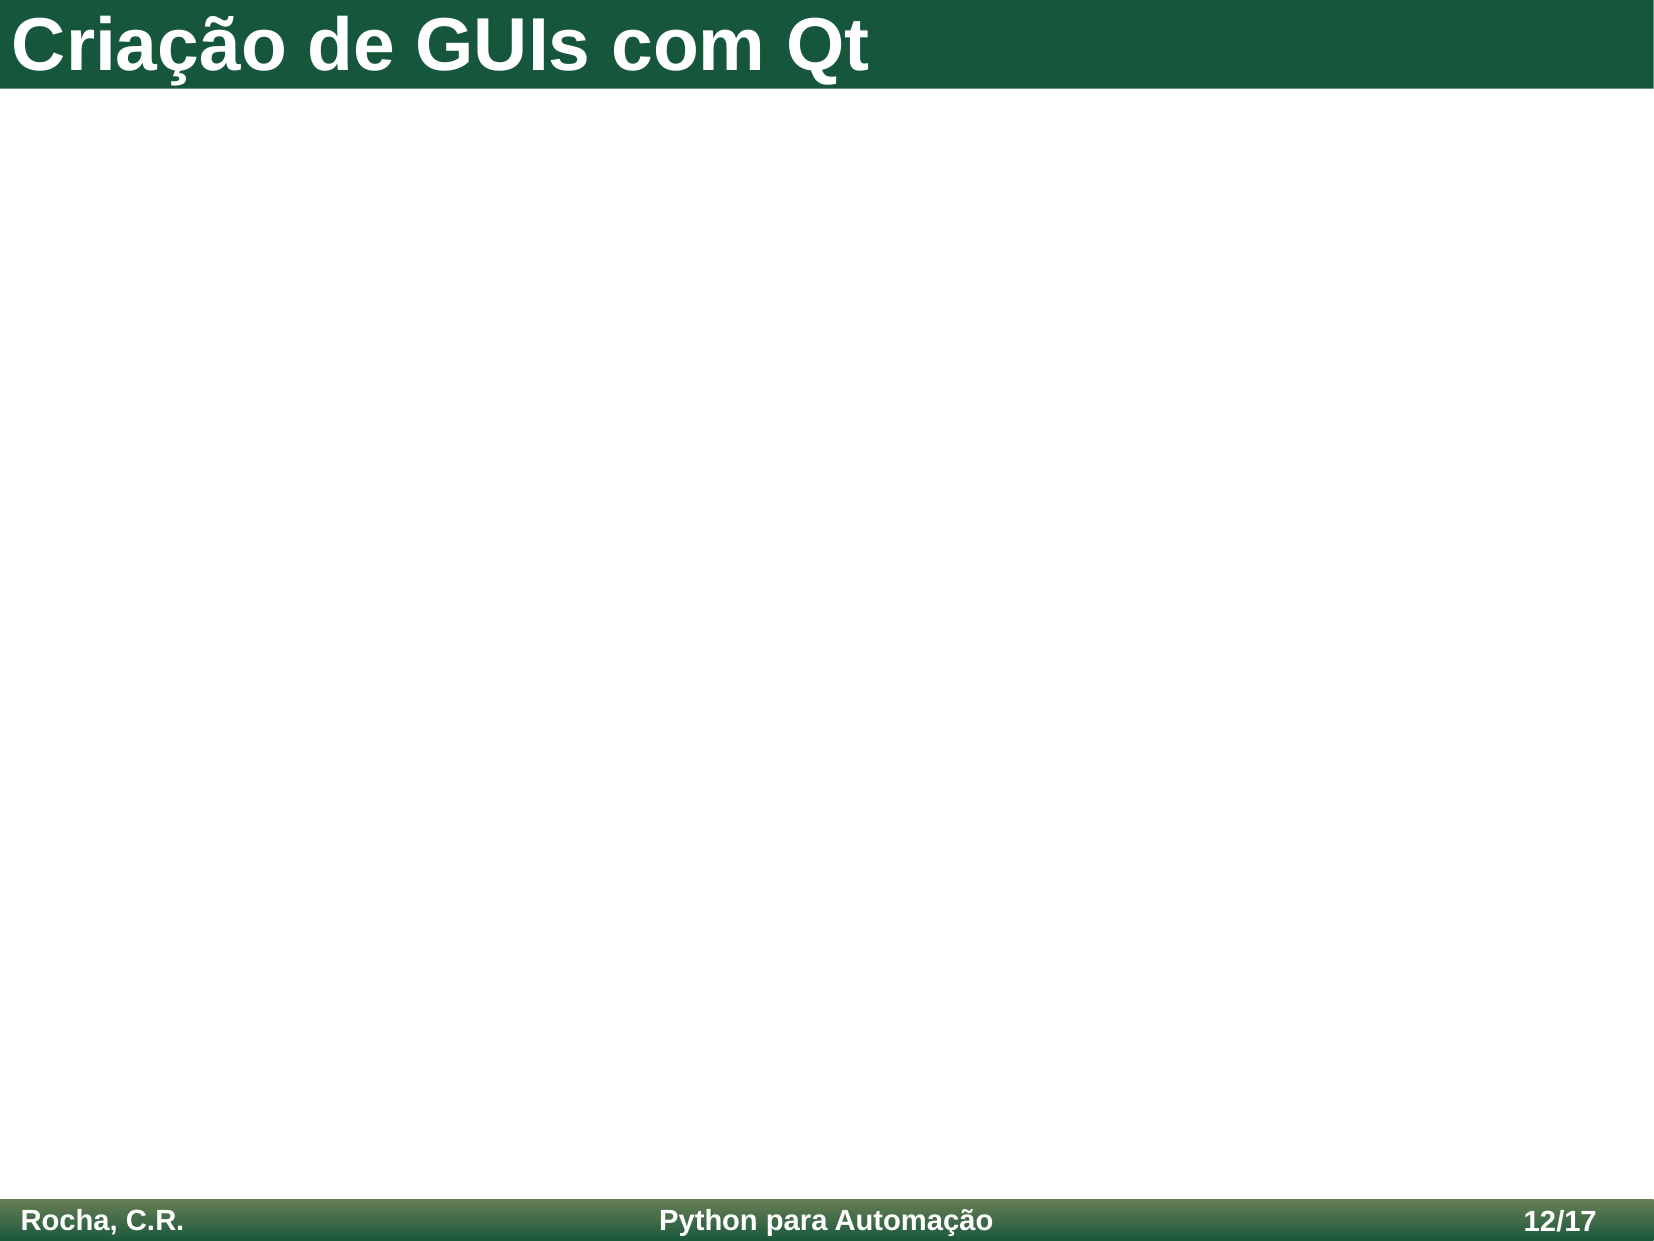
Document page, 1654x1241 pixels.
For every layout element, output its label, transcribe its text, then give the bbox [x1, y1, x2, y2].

title Criação de GUIs com Qt [11, 0, 1625, 89]
